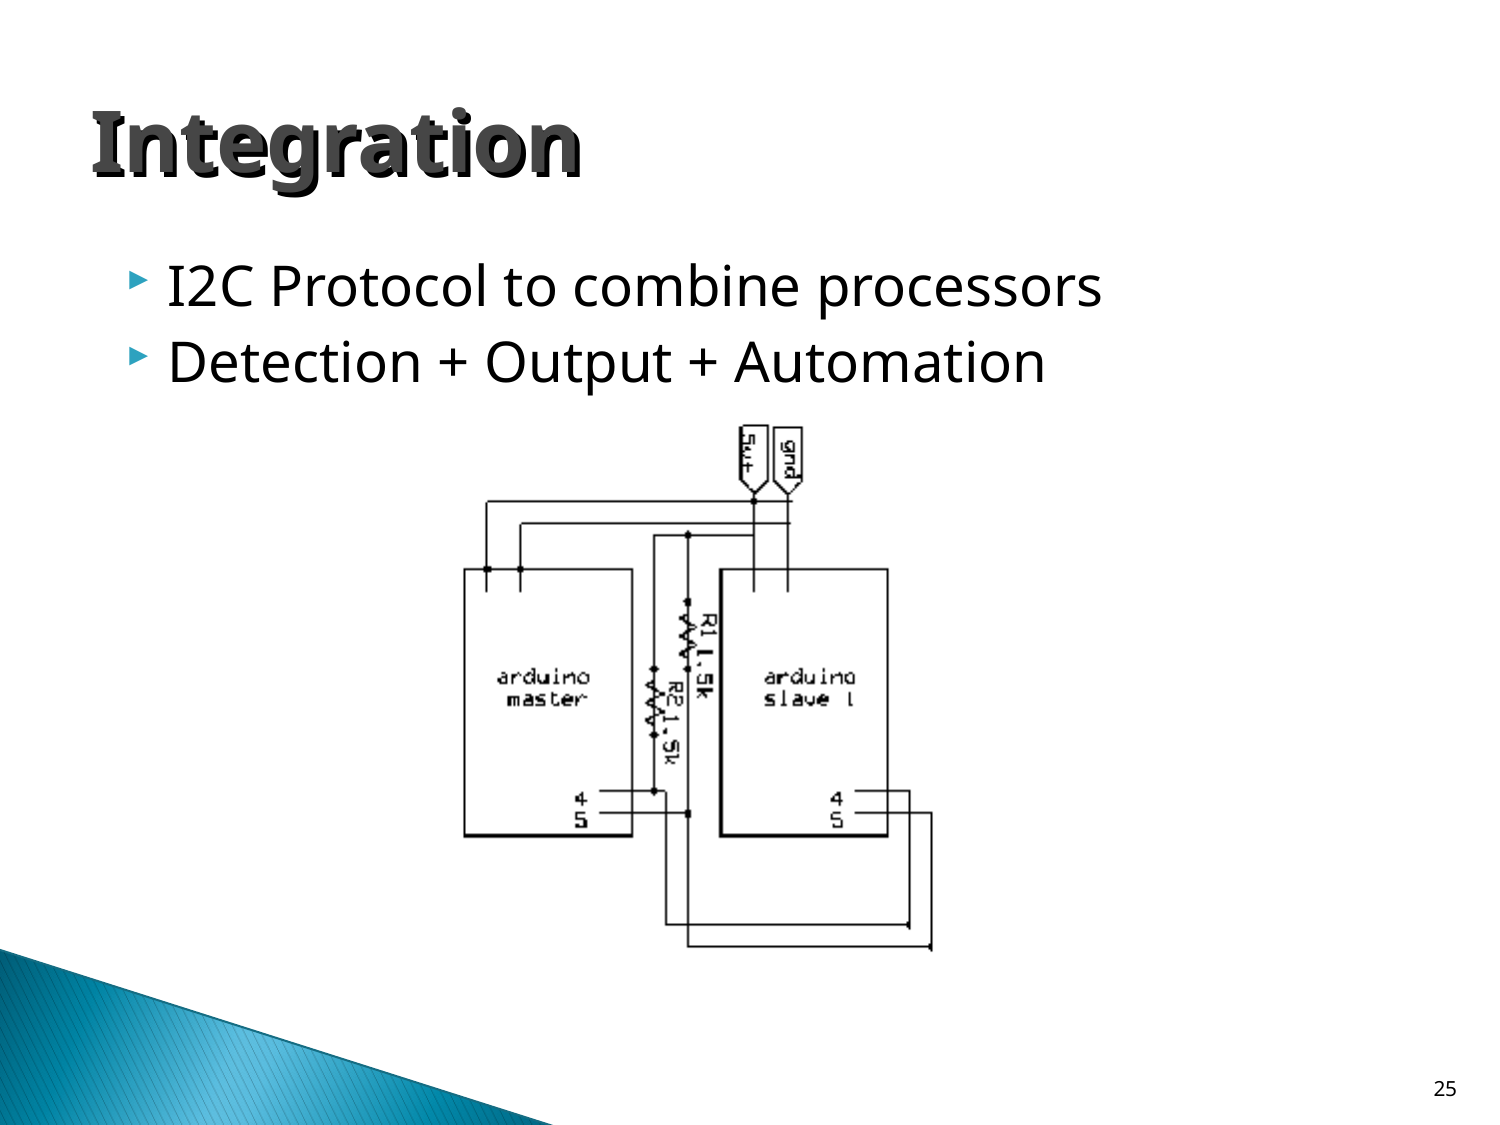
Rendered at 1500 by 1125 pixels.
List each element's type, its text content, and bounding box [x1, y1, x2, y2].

text_box [1418, 1051, 1479, 1112]
title Integration [75, 45, 1426, 233]
picture [450, 399, 947, 1000]
list I2C Protocol to combine processors Detection + Output + Automation [75, 243, 1426, 986]
